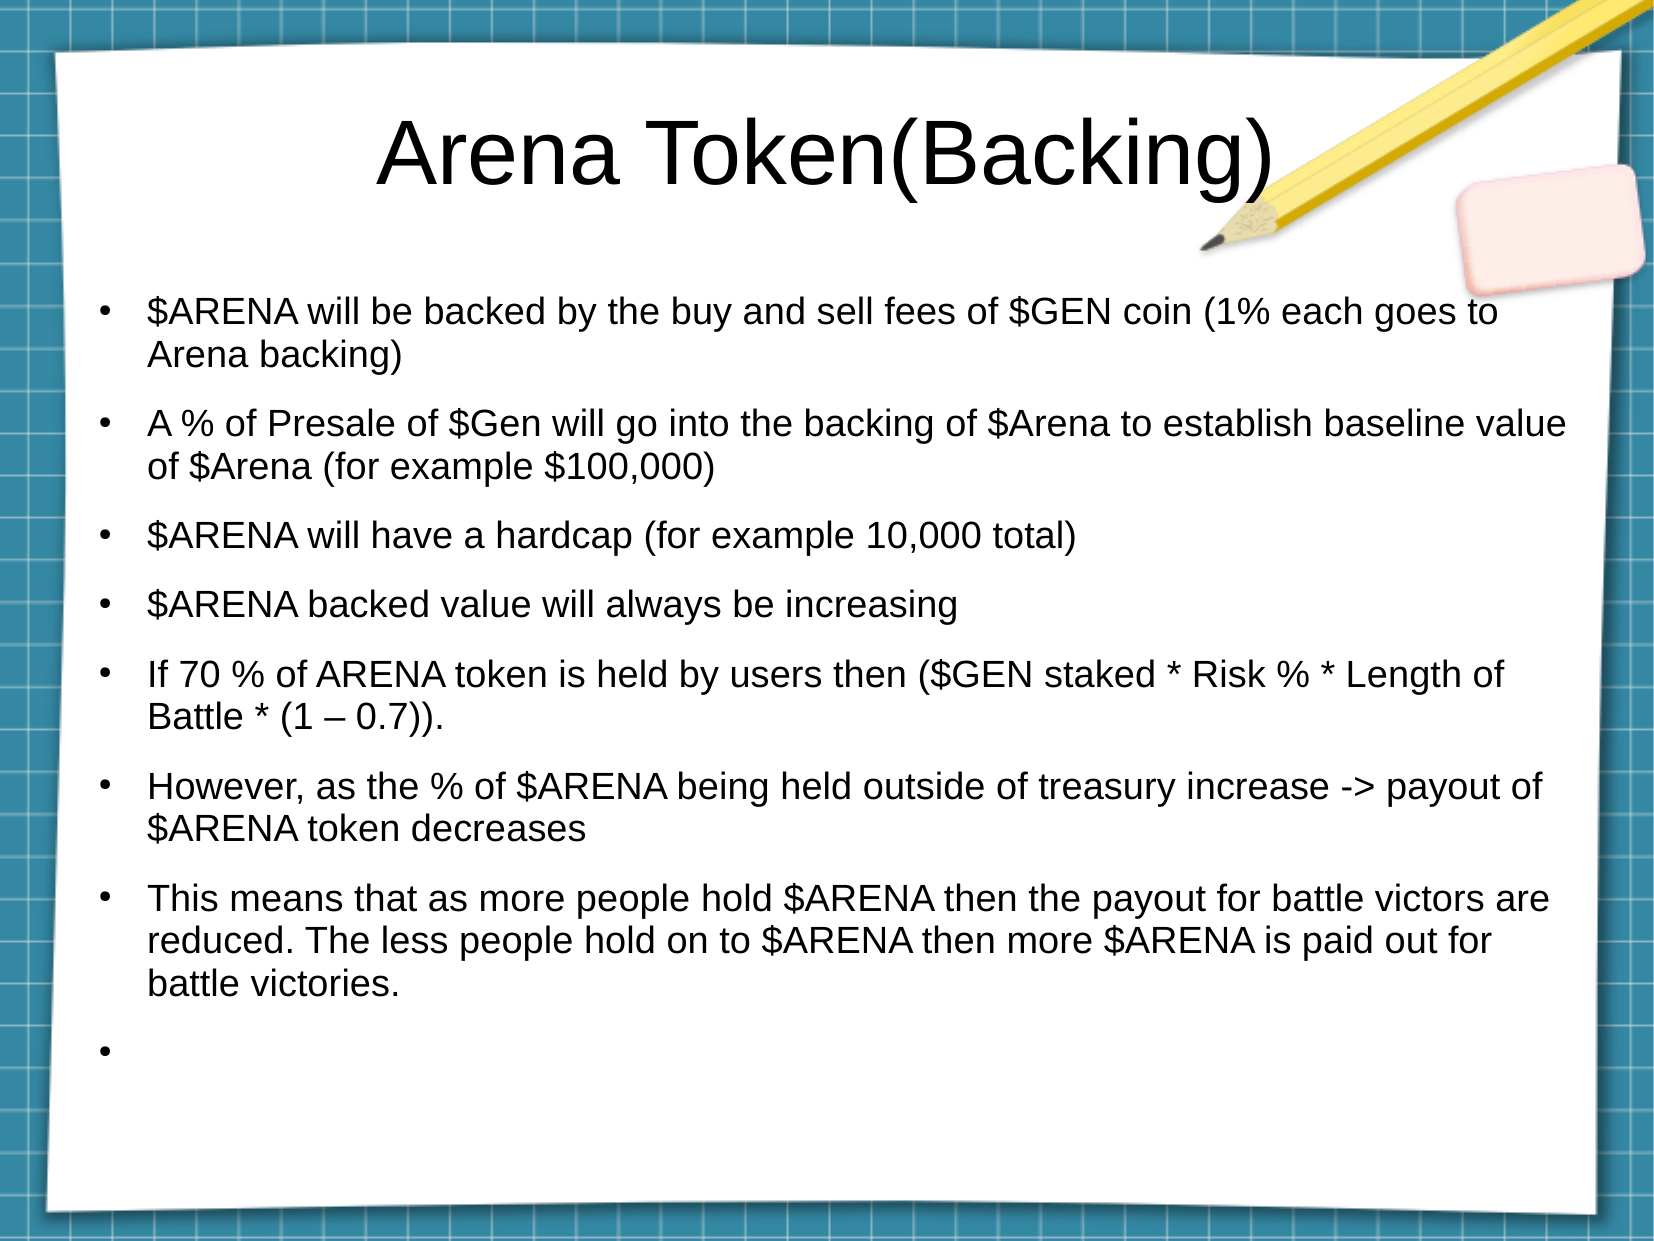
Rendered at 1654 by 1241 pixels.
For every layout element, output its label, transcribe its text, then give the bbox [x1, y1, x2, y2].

picture [0, 0, 1654, 1241]
title Arena Token(Backing) [82, 49, 1571, 257]
list $ARENA will be backed by the buy and sell fees of $GEN coin (1% each goes to Arena backing) A % of Presale of $Gen will go into the backing of $Arena to establish baseline value of $Arena (for example $100,000) $ARENA will have a hardcap (for example 10,000 total) $ARENA backed value will always be increasing If 70 % of ARENA token is held by users then ($GEN staked * Risk % * Length of Battle * (1 – 0.7)). However, as the % of $ARENA being held outside of treasury increase -> payout of $ARENA token decreases This means that as more people hold $ARENA then the payout for battle victors are reduced. The less people hold on to $ARENA then more $ARENA is paid out for battle victories. [82, 290, 1571, 1010]
